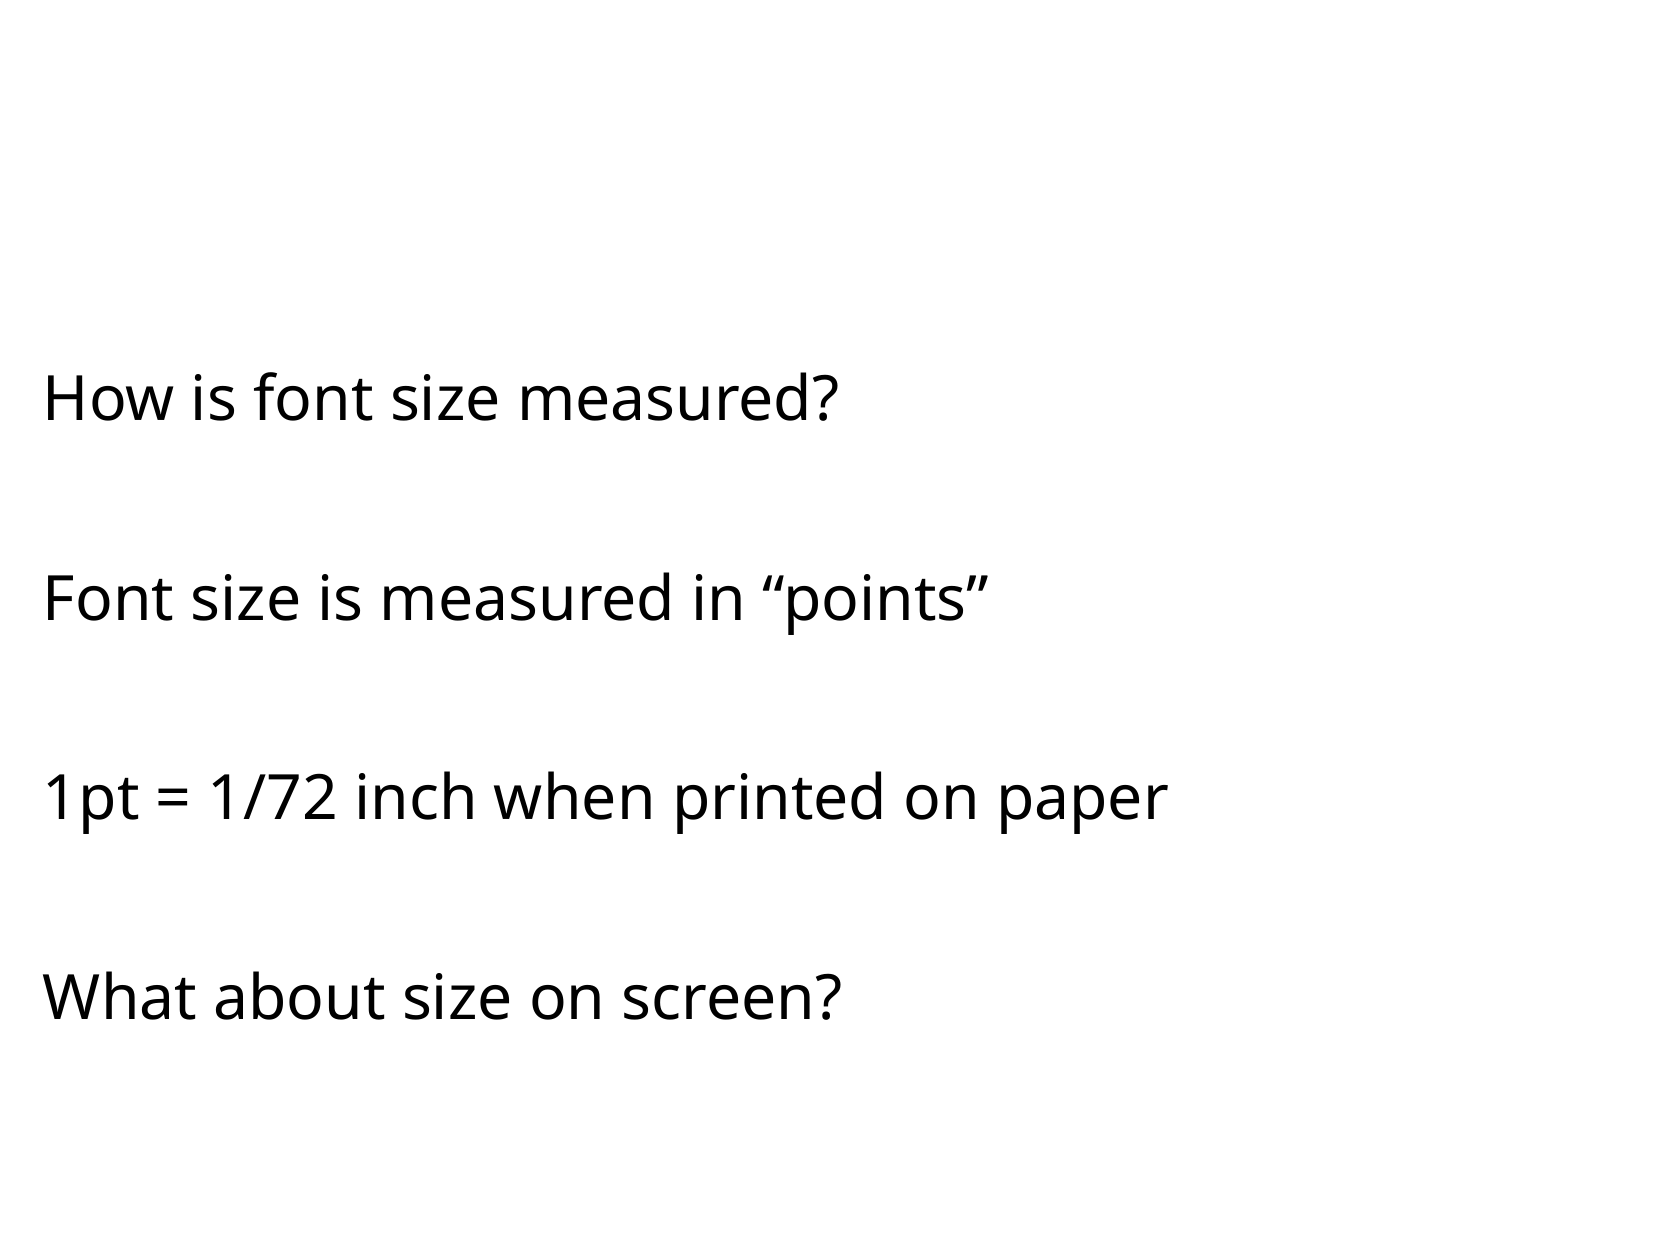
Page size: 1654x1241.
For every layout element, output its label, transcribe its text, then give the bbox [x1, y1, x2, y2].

list How is font size measured? Font size is measured in “points” 1pt = 1/72 inch when printed on paper What about size on screen? [25, 226, 1654, 1166]
